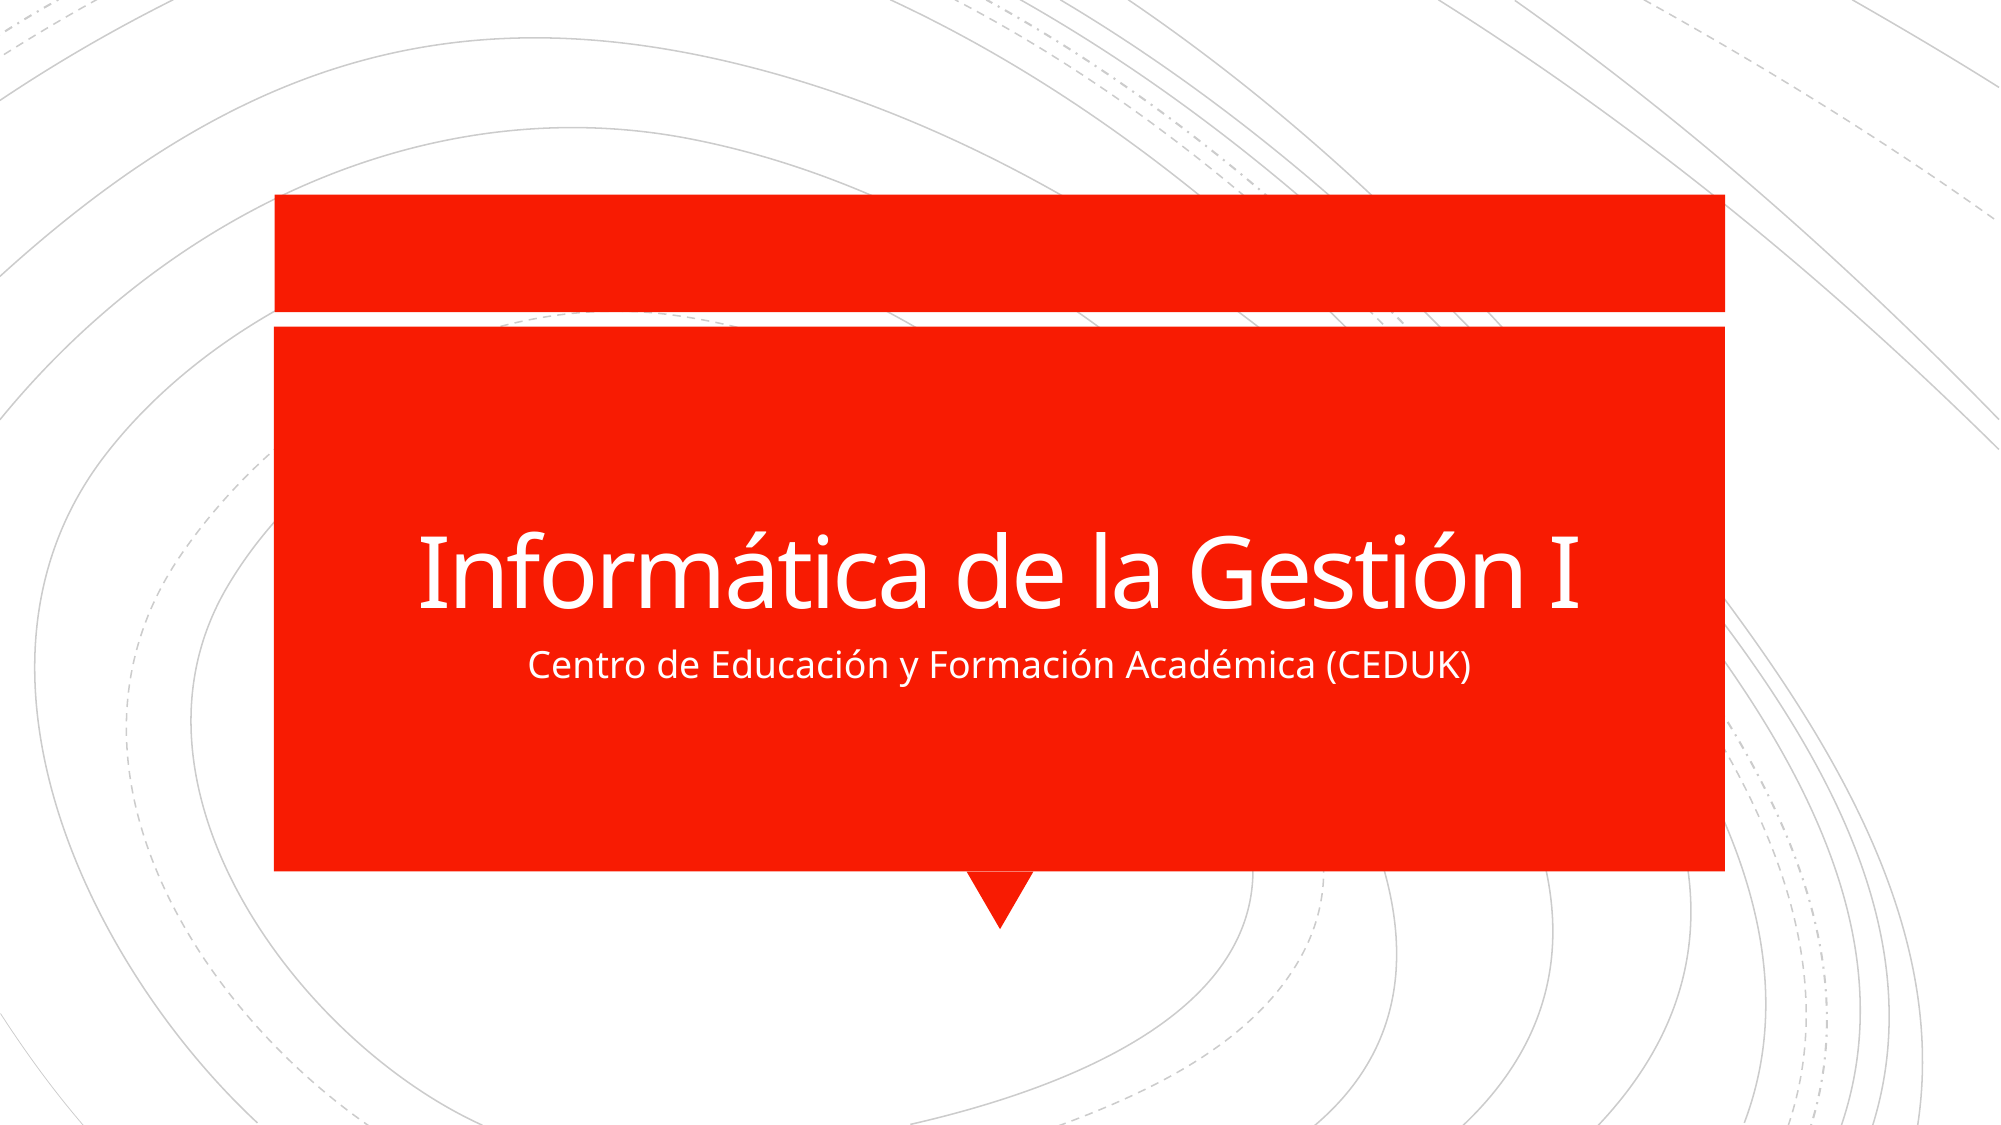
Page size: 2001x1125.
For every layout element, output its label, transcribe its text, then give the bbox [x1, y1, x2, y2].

subtitle Centro de Educación y Formación Académica (CEDUK) [288, 640, 1712, 858]
title Informática de la Gestión I [288, 340, 1713, 628]
